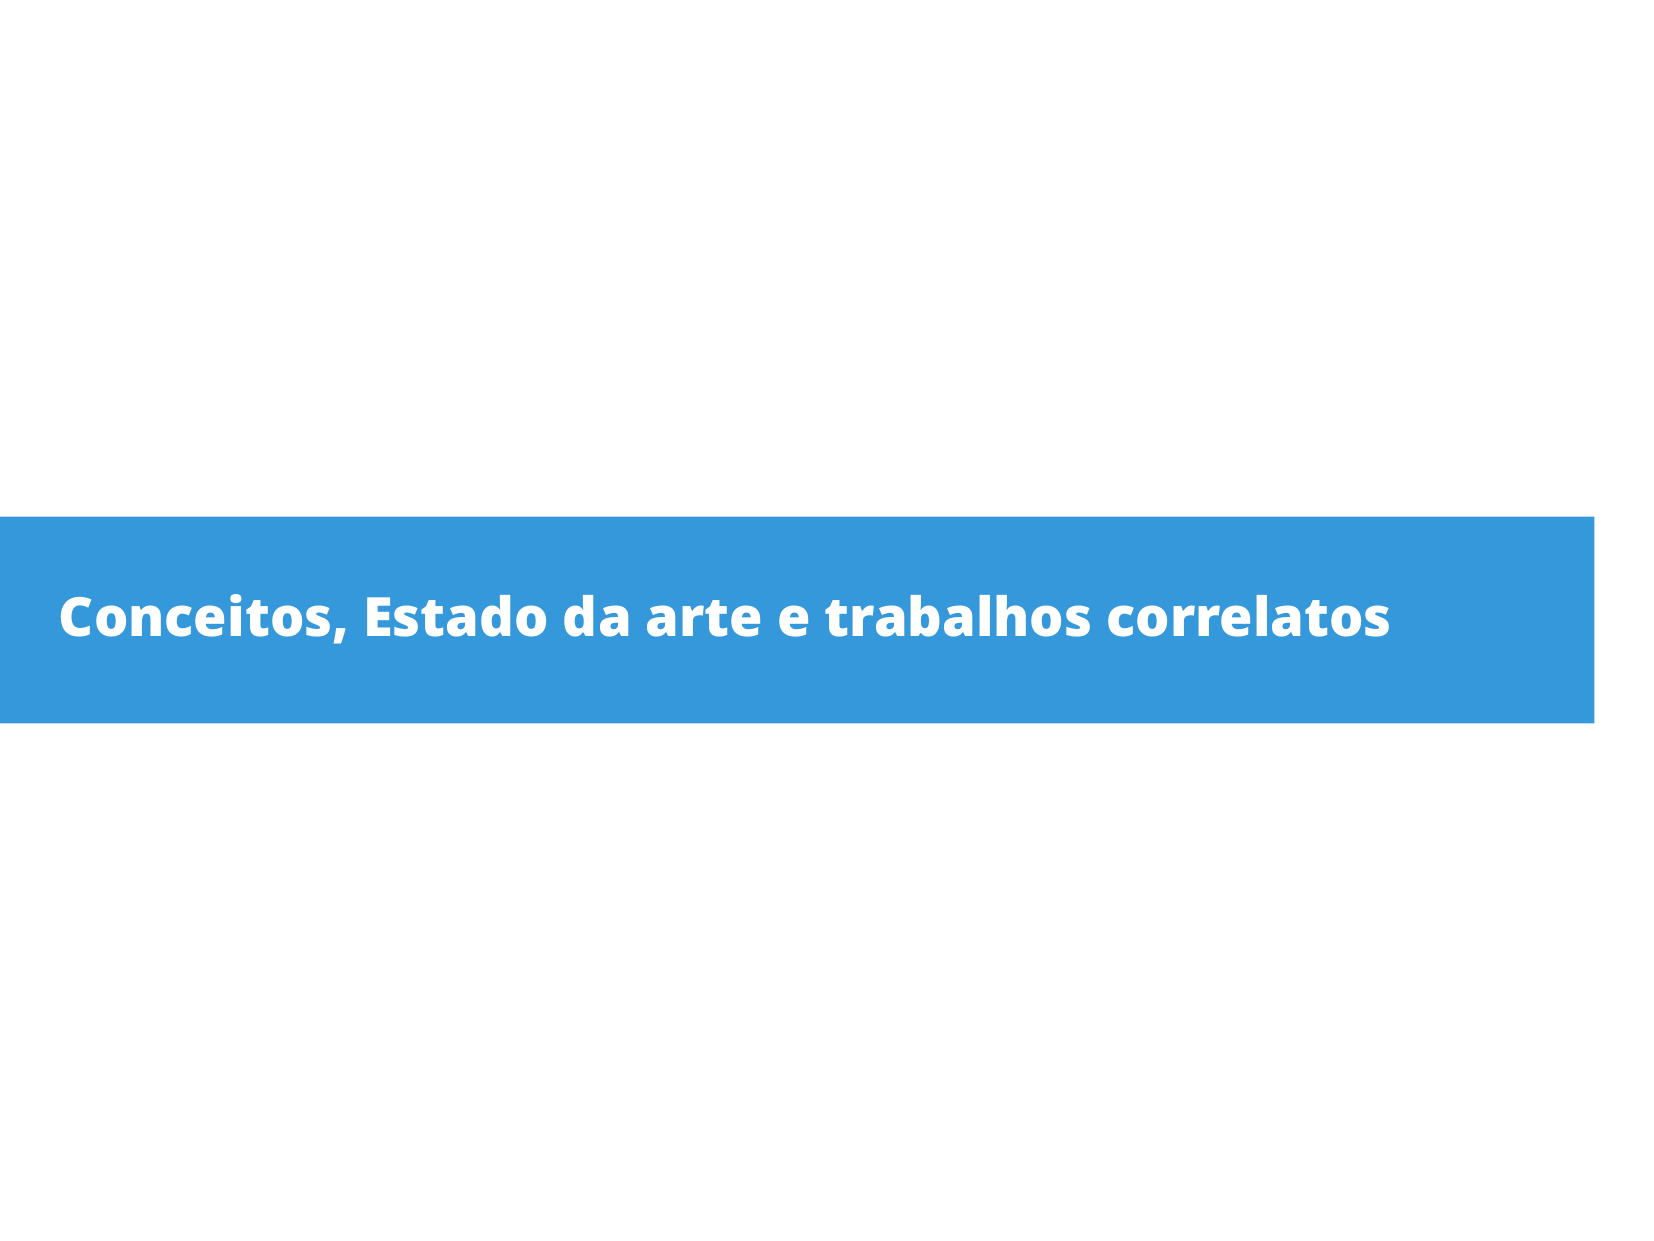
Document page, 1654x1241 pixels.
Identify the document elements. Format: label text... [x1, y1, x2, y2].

title Conceitos, Estado da arte e trabalhos correlatos [59, 515, 1595, 653]
